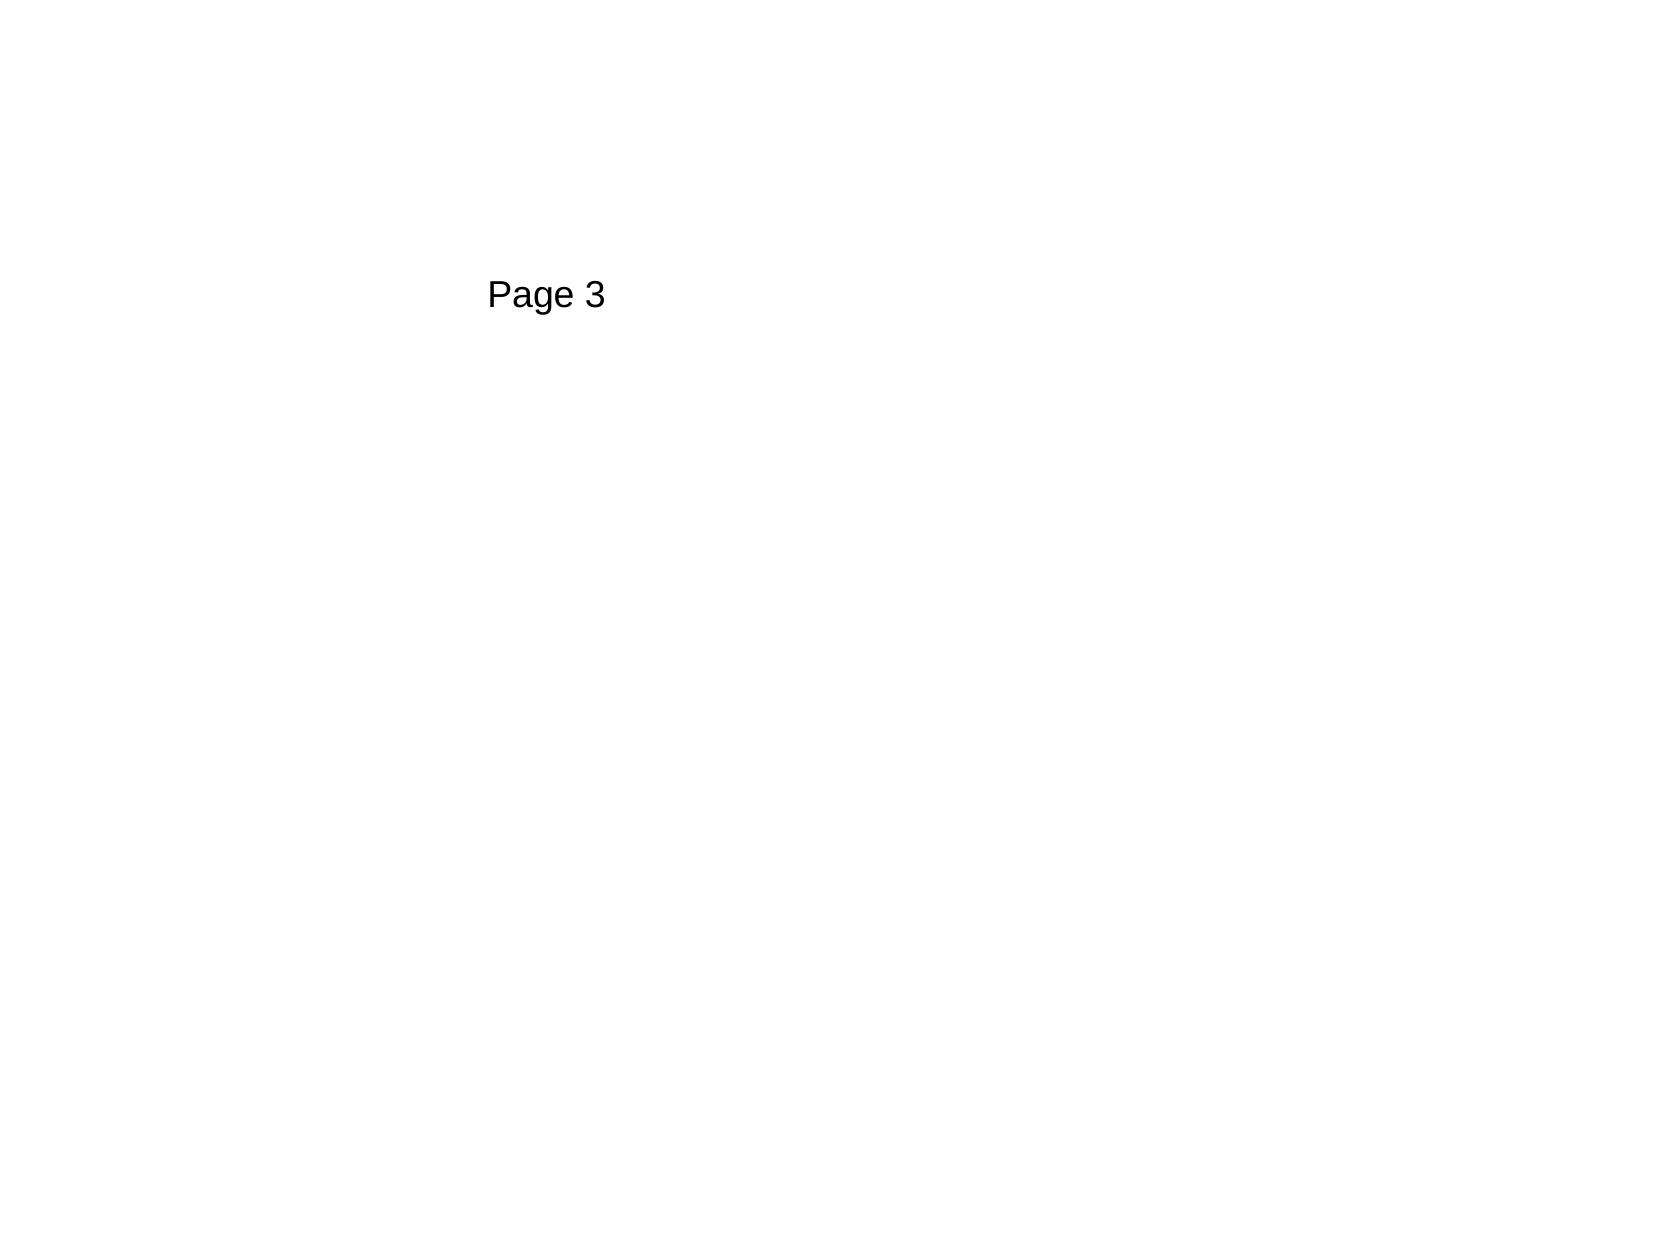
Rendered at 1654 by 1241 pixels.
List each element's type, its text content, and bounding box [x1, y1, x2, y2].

text_box Page 3 [472, 265, 768, 323]
